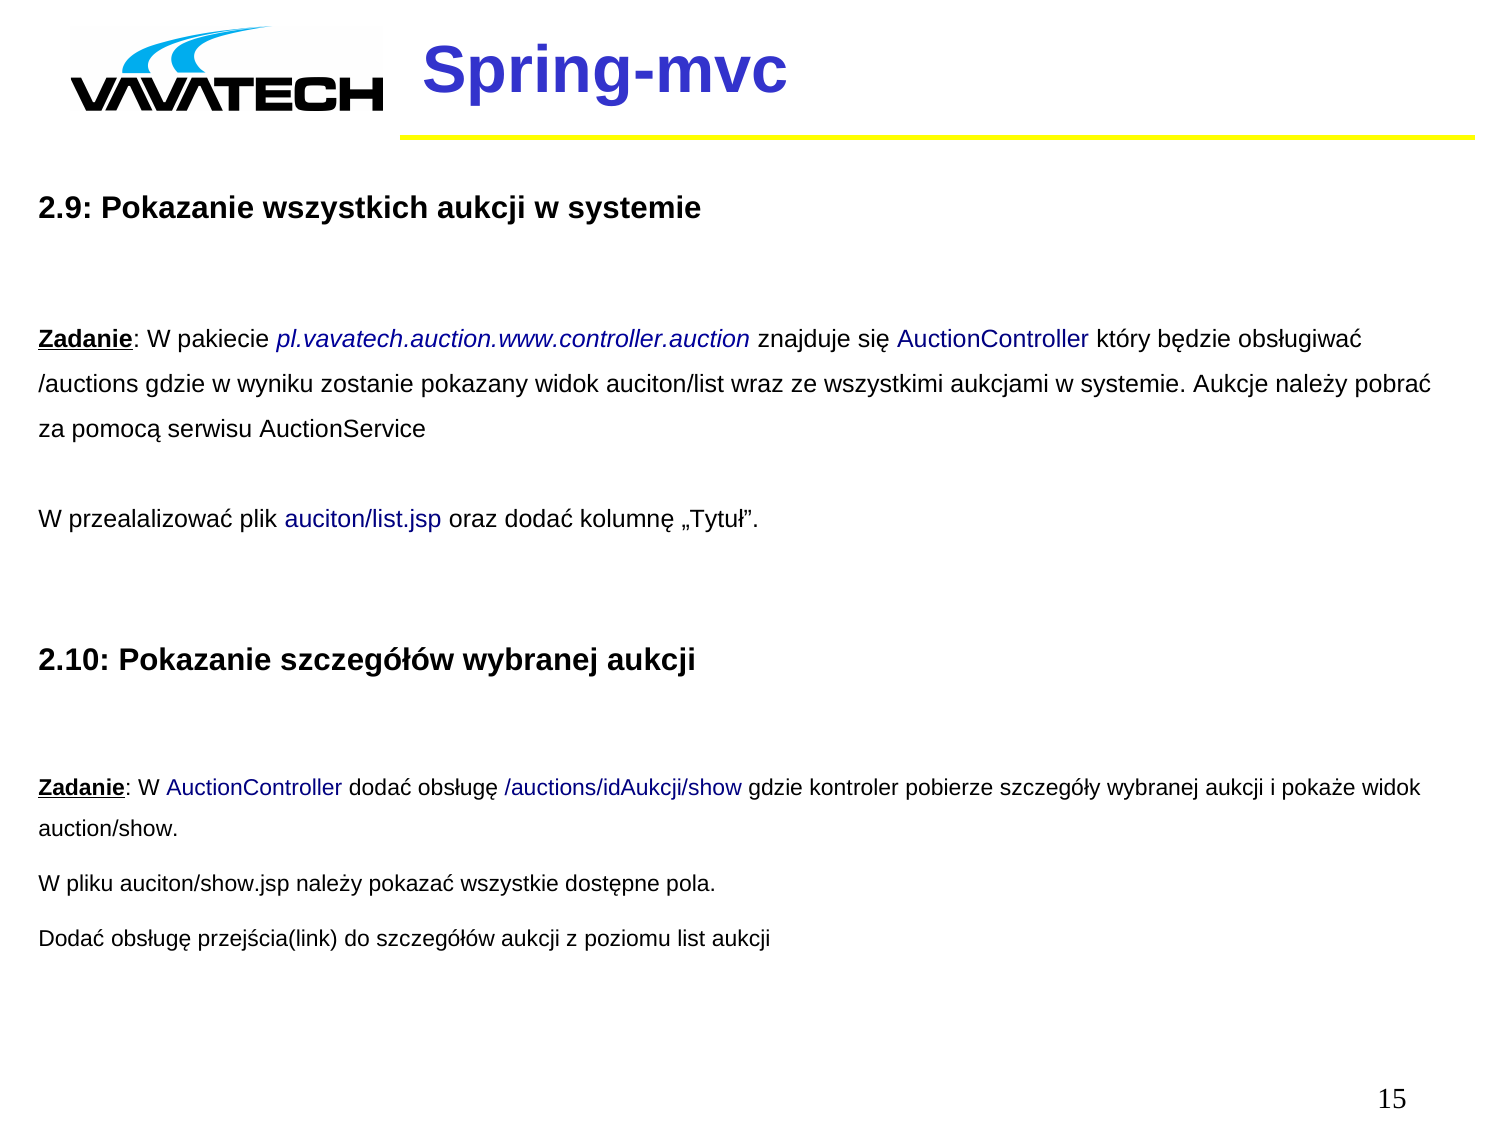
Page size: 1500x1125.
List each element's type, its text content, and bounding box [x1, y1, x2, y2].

title Spring-mvc [407, 0, 1479, 157]
text_box 2.9: Pokazanie wszystkich aukcji w systemie Zadanie: W pakiecie pl.vavatech.auction.www.controller.auction znajduje się AuctionController który będzie obsługiwać /auctions gdzie w wyniku zostanie pokazany widok auciton/list wraz ze wszystkimi aukcjami w systemie. Aukcje należy pobrać za pomocą serwisu AuctionService W przealalizować plik auciton/list.jsp oraz dodać kolumnę „Tytuł”. 2.10: Pokazanie szczegółów wybranej aukcji Zadanie: W AuctionController dodać obsługę /auctions/idAukcji/show gdzie kontroler pobierze szczegóły wybranej aukcji i pokaże widok auction/show. W pliku auciton/show.jsp należy pokazać wszystkie dostępne pola. Dodać obsługę przejścia(link) do szczegółów aukcji z poziomu list aukcji [23, 180, 1453, 1022]
picture [70, 26, 383, 111]
